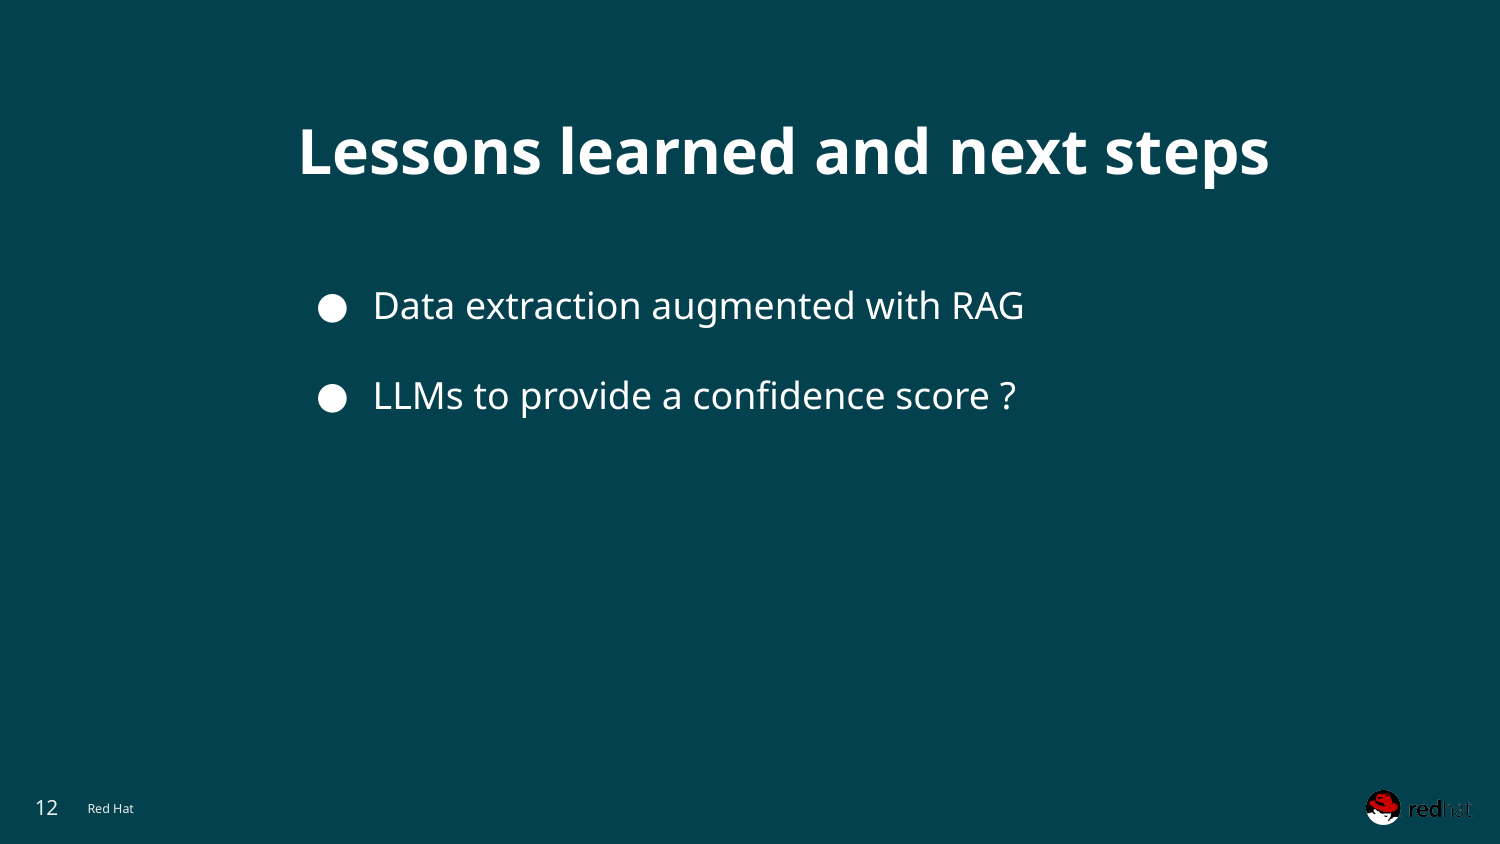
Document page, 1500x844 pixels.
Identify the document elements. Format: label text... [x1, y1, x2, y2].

slide_number <number> [16, 776, 77, 842]
picture [1366, 790, 1474, 825]
text_box Lessons learned and next steps [282, 96, 1445, 202]
text_box Data extraction augmented with RAG LLMs to provide a confidence score ? [282, 221, 1359, 657]
